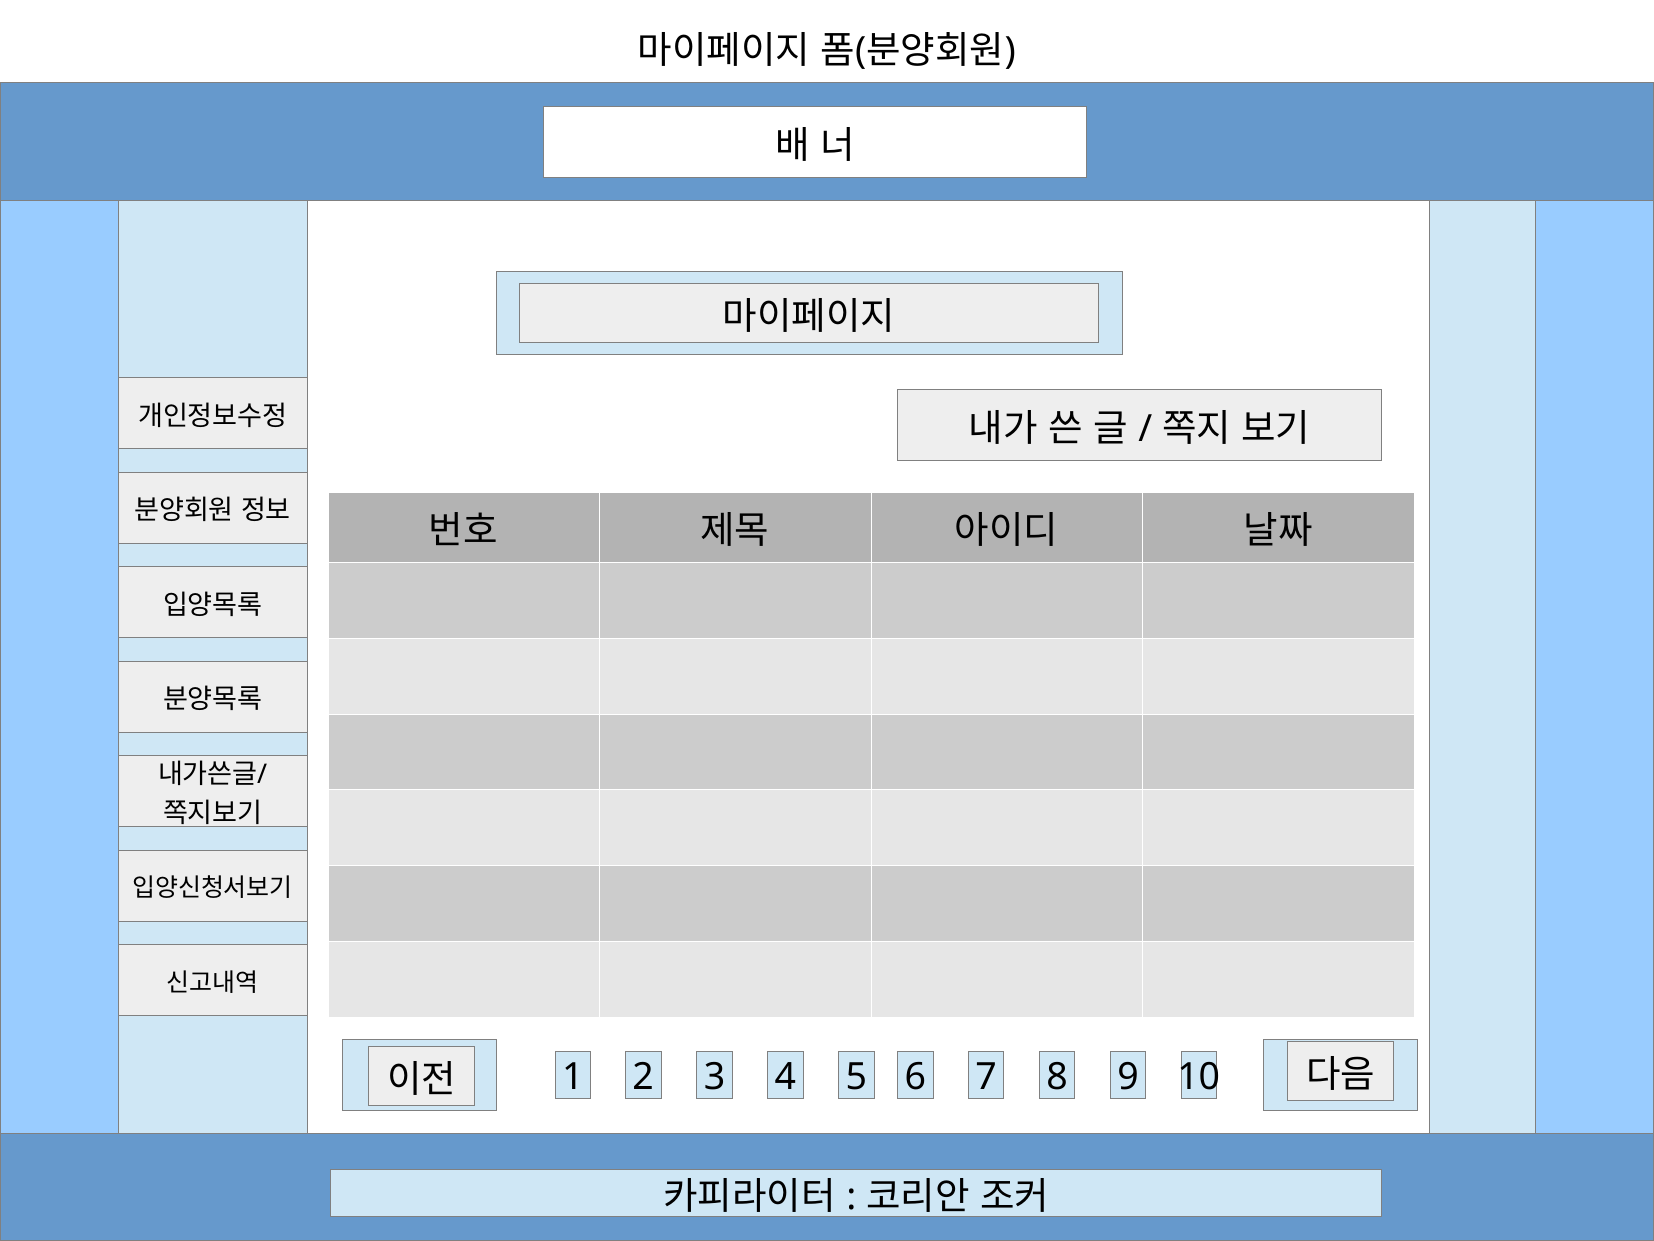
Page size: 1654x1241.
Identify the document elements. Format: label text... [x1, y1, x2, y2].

text_box 배 너 [543, 106, 1087, 178]
table_cell [329, 866, 599, 941]
table_cell [600, 942, 871, 1017]
text_box 10 [1203, 1065, 1214, 1087]
table_cell [600, 639, 871, 714]
text_box 2 [625, 1051, 662, 1099]
table_cell [1143, 866, 1414, 941]
text_box 이전 [368, 1046, 475, 1106]
text_box 8 [1039, 1051, 1075, 1099]
text_box [0, 82, 1654, 1241]
table_cell [600, 790, 871, 865]
text_box 10 [1181, 1051, 1217, 1099]
table_cell [329, 639, 599, 714]
text_box 9 [1110, 1051, 1146, 1099]
table_cell [329, 790, 599, 865]
text_box 카피라이터 : 코리안 조커 [330, 1169, 1382, 1217]
table_cell [1143, 563, 1414, 638]
text_box 내가 쓴 글 / 쪽지 보기 [897, 389, 1382, 461]
table_cell [872, 790, 1142, 865]
table_header 제목 [600, 493, 871, 562]
text_box 마이페이지 폼(분양회원) [602, 13, 1052, 71]
text_box 5 [838, 1051, 875, 1099]
text_box 다음 [1287, 1041, 1394, 1101]
text_box 분양회원 정보 [118, 472, 308, 544]
text_box 4 [767, 1051, 804, 1099]
text_box 마이페이지 [519, 283, 1099, 343]
table_cell [329, 563, 599, 638]
table_cell [1143, 790, 1414, 865]
text_box 내가쓴글/ 쪽지보기 [118, 755, 308, 827]
table_cell [329, 942, 599, 1017]
table_cell [872, 639, 1142, 714]
table_header 아이디 [872, 493, 1142, 562]
table_cell [600, 715, 871, 789]
table_cell [1143, 942, 1414, 1017]
table_cell [872, 563, 1142, 638]
text_box 개인정보수정 [118, 377, 308, 449]
text_box 분양목록 [118, 661, 308, 733]
table_cell [329, 715, 599, 789]
text_box 입양목록 [118, 566, 308, 638]
text_box 입양신청서보기 [118, 850, 308, 922]
text_box 신고내역 [118, 944, 308, 1016]
table_header 번호 [329, 493, 599, 562]
table_cell [1143, 715, 1414, 789]
table_cell [600, 866, 871, 941]
table_cell [1143, 639, 1414, 714]
text_box 7 [968, 1051, 1004, 1099]
table_cell [872, 866, 1142, 941]
table_cell [872, 942, 1142, 1017]
table_cell [600, 563, 871, 638]
table_header 날짜 [1143, 493, 1414, 562]
text_box 1 [555, 1051, 591, 1099]
table_cell [872, 715, 1142, 789]
text_box 3 [696, 1051, 733, 1099]
text_box 6 [897, 1051, 934, 1099]
